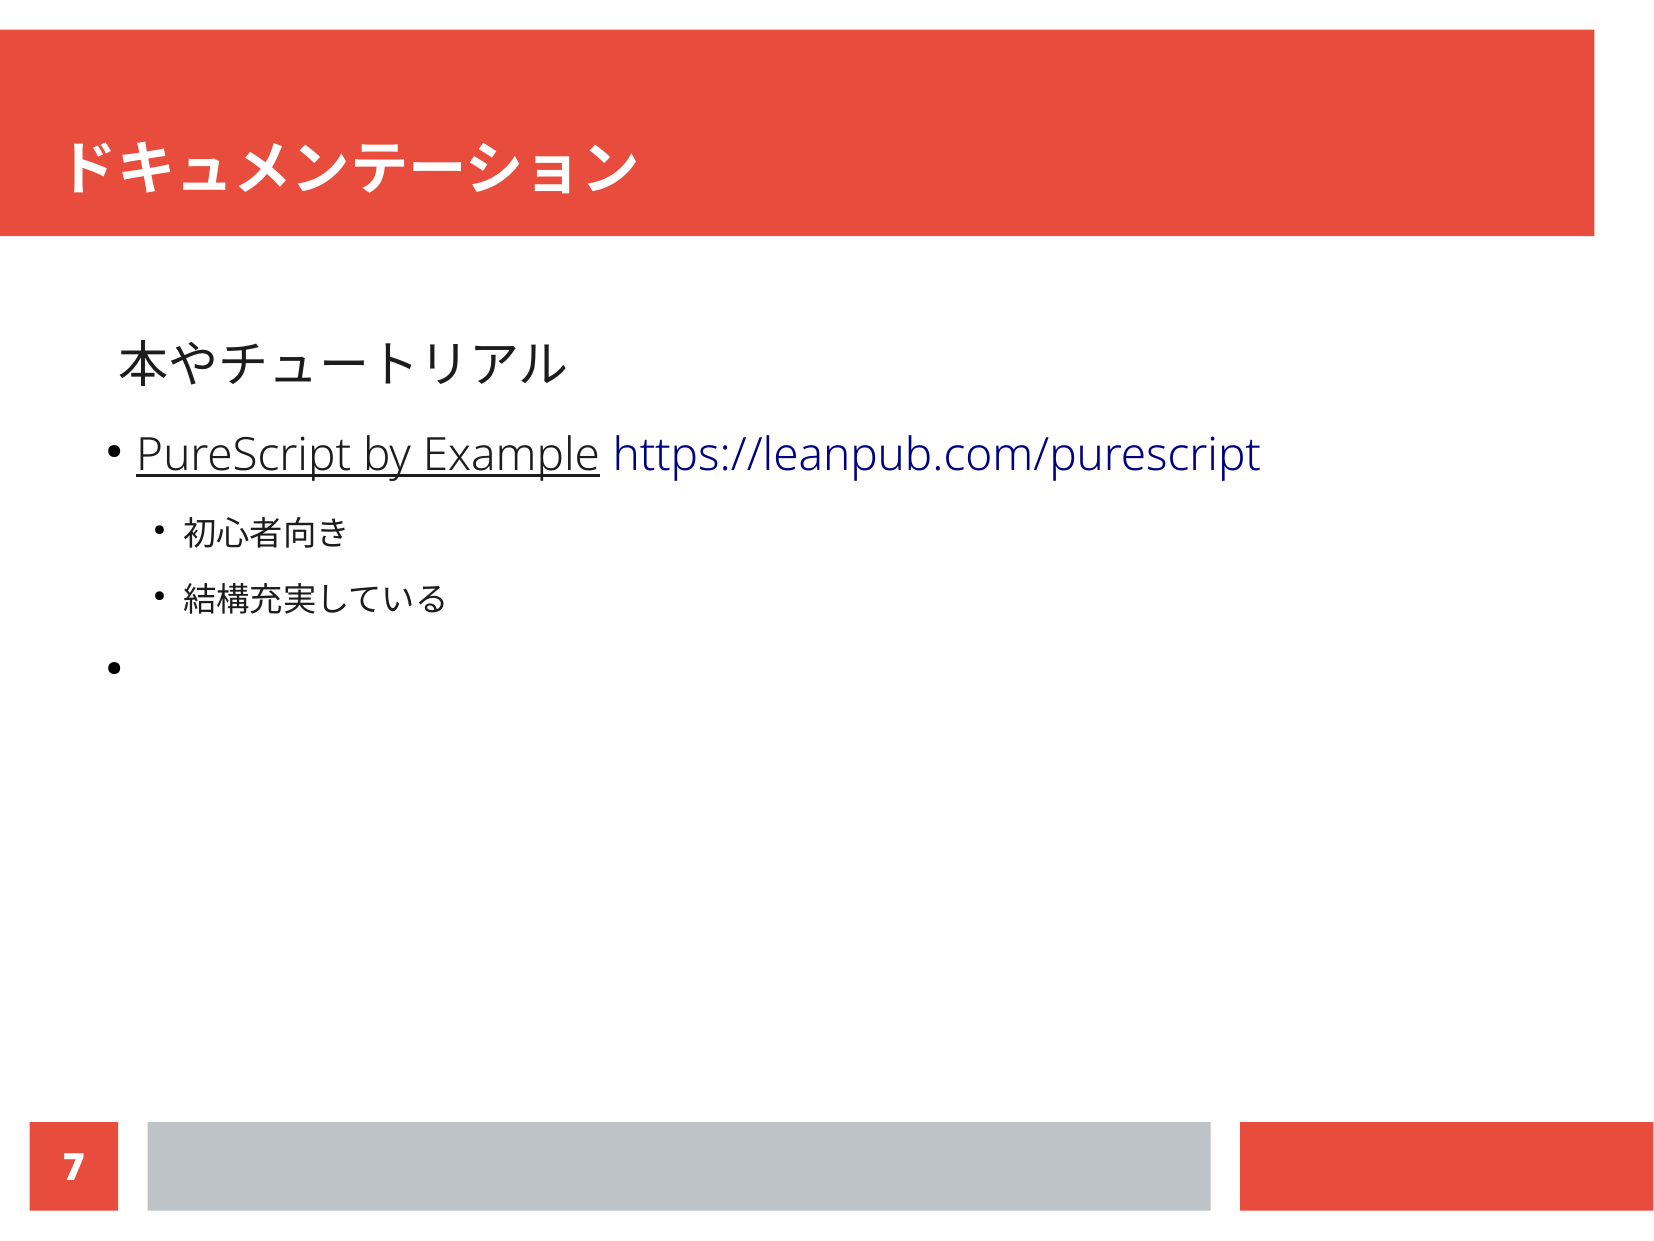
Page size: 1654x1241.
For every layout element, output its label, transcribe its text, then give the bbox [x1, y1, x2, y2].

list 本やチュートリアル PureScript by Example https://leanpub.com/purescript 初心者向き 結構充実している [59, 324, 1565, 1093]
title ドキュメンテーション [59, 59, 1595, 207]
